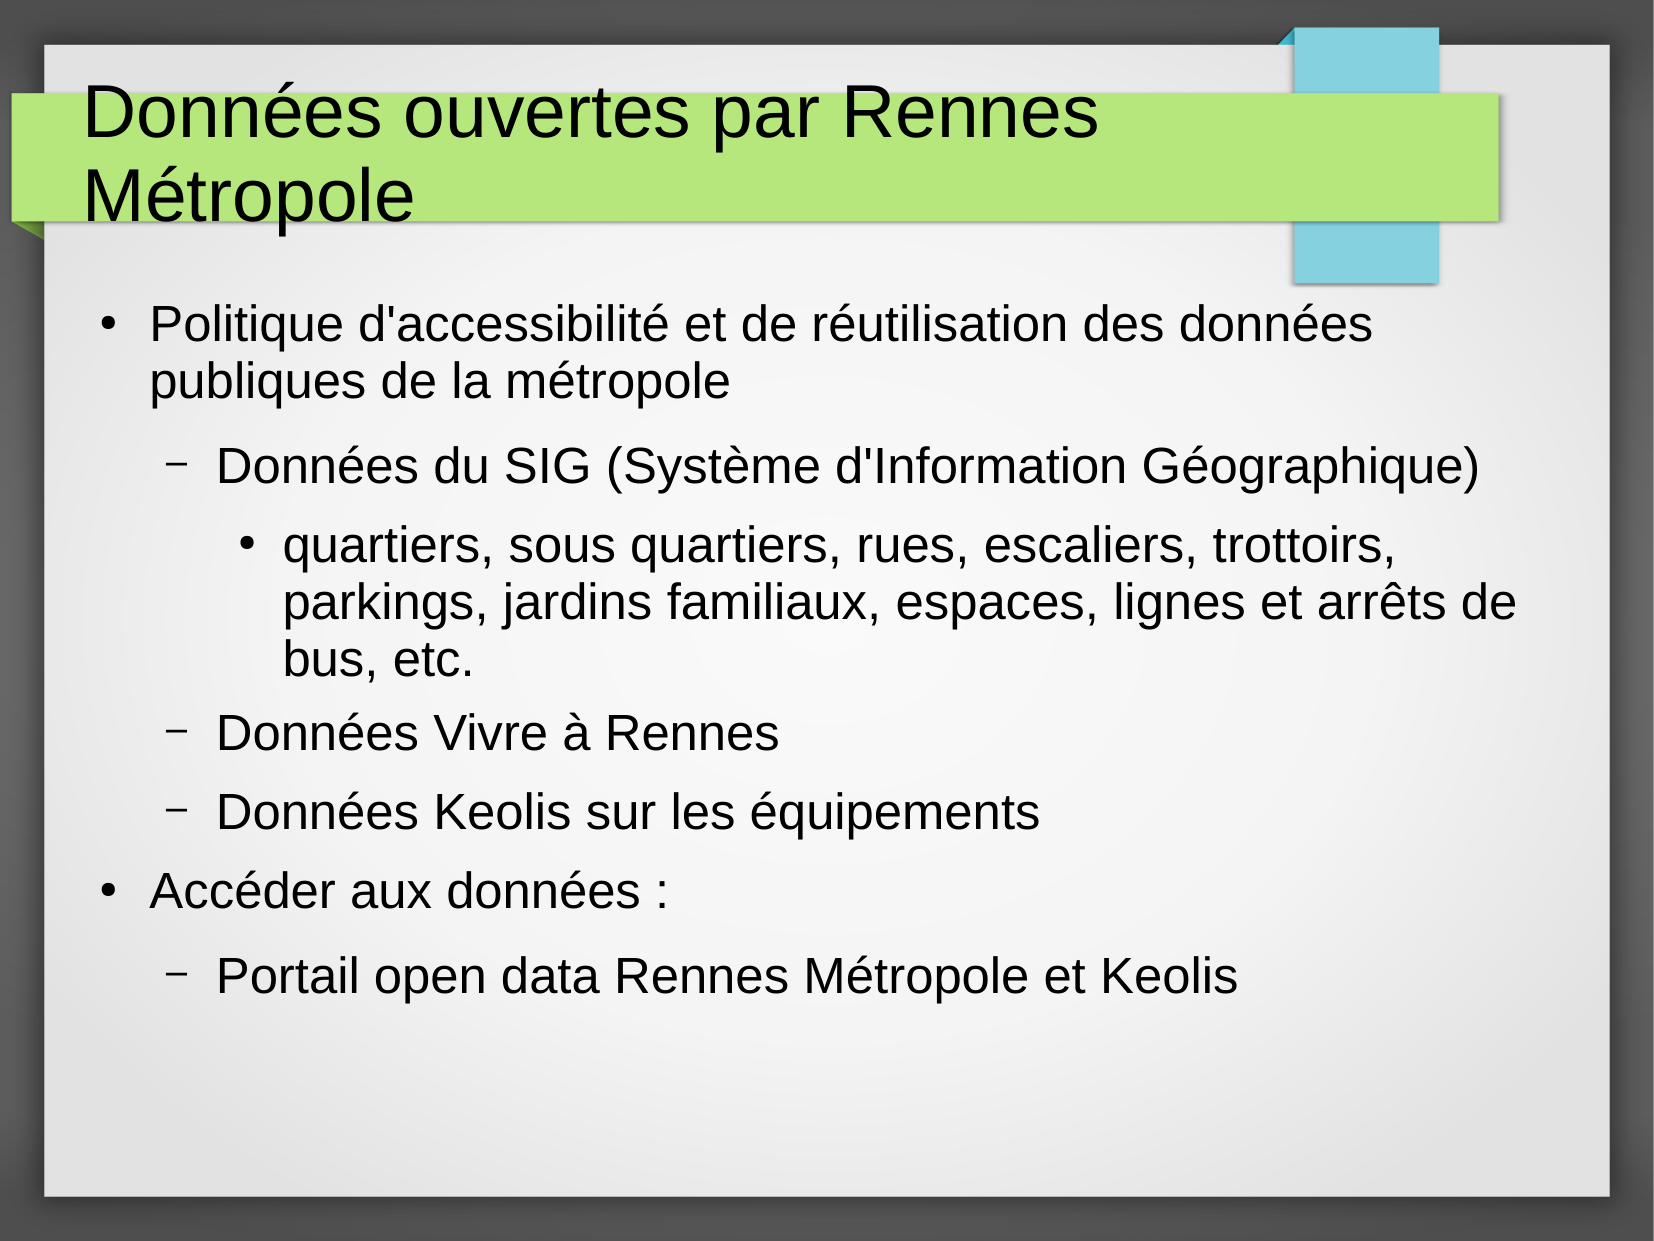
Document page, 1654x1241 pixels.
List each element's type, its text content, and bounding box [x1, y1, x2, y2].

picture [0, 0, 1654, 1241]
title Données ouvertes par Rennes Métropole [82, 69, 1264, 238]
list Politique d'accessibilité et de réutilisation des données publiques de la métropole Données du SIG (Système d'Information Géographique) quartiers, sous quartiers, rues, escaliers, trottoirs, parkings, jardins familiaux, espaces, lignes et arrêts de bus, etc. Données Vivre à Rennes Données Keolis sur les équipements Accéder aux données : Portail open data Rennes Métropole et Keolis [82, 295, 1571, 1015]
